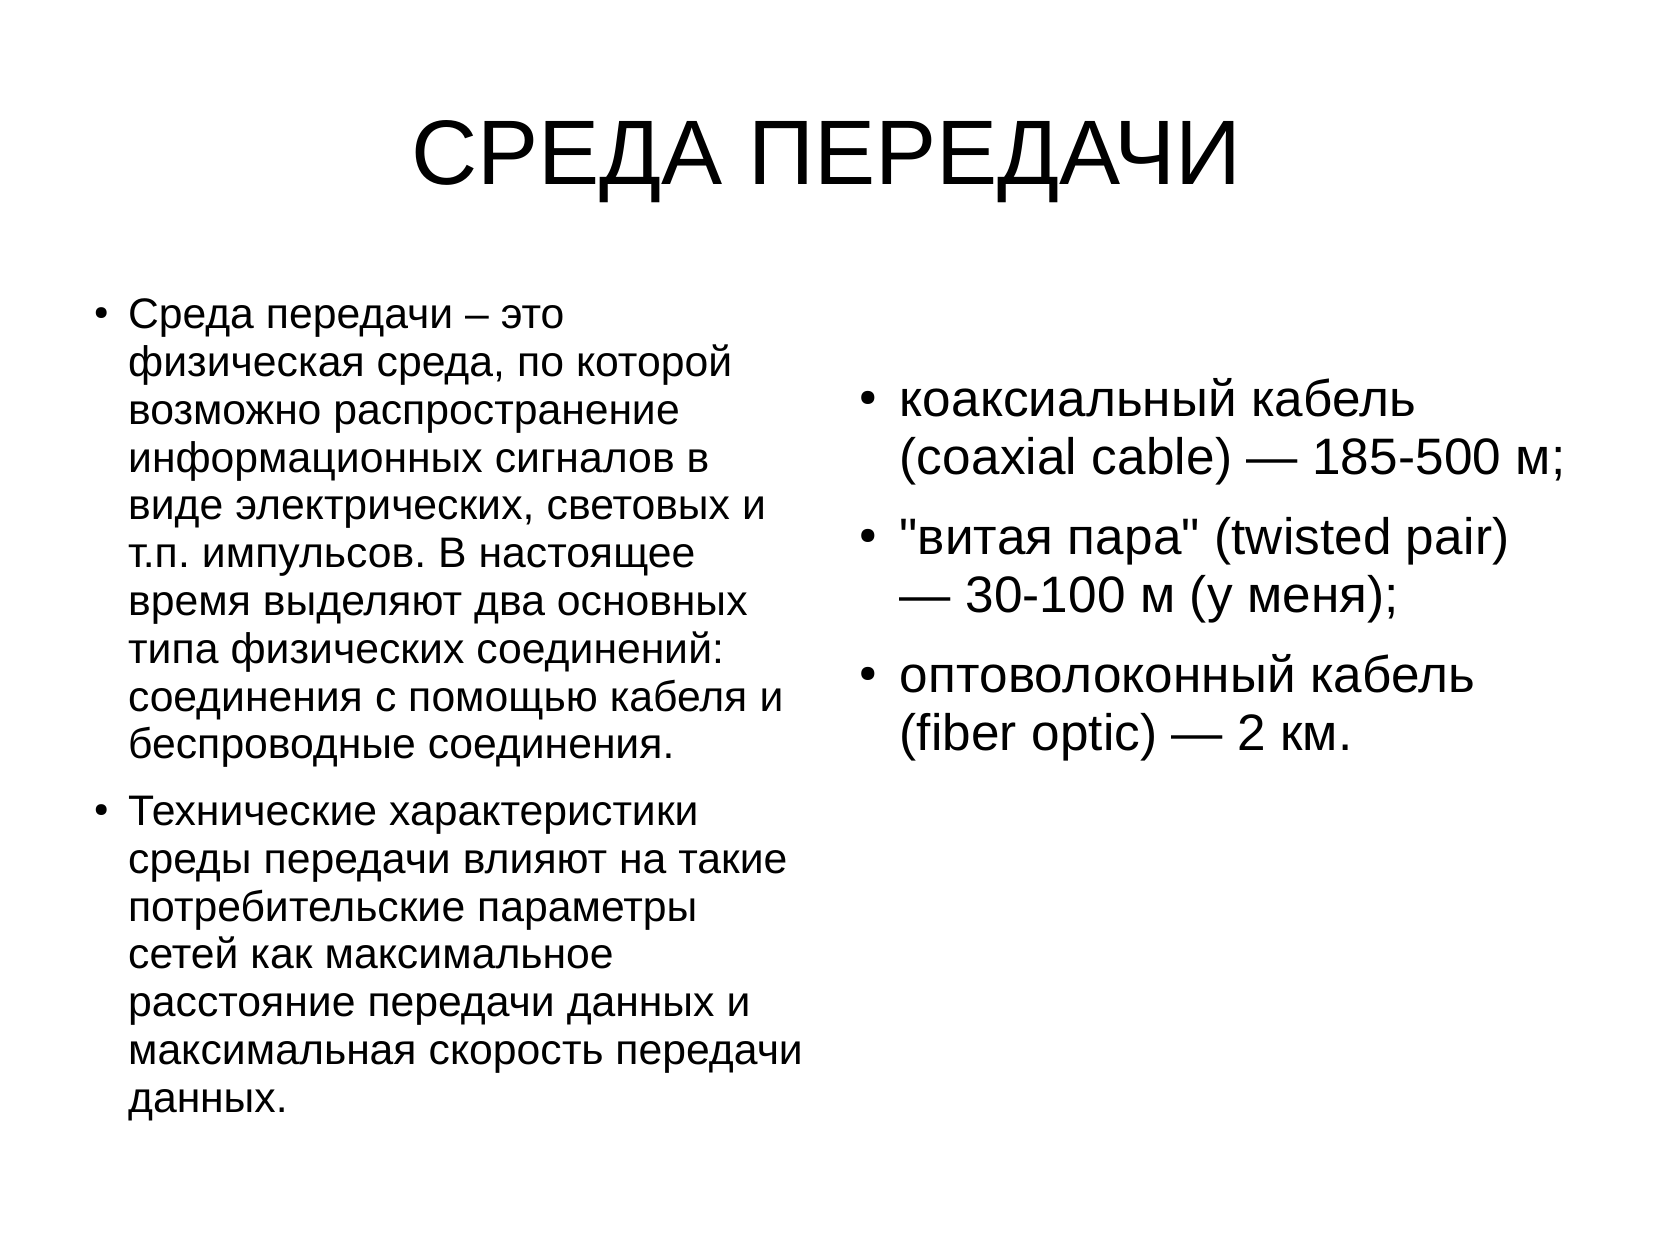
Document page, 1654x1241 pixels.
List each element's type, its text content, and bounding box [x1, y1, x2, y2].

list коаксиальный кабель (coaxial cable) — 185-500 м; "витая пара" (twisted pair) — 30-100 м (у меня); оптоволоконный кабель (fiber optic) — 2 км. [845, 290, 1572, 815]
list Среда передачи – это физическая среда, по которой возможно распространение информационных сигналов в виде электрических, световых и т.п. импульсов. В настоящее время выделяют два основных типа физических соединений: соединения с помощью кабеля и беспроводные соединения. Технические характеристики среды передачи влияют на такие потребительские параметры сетей как максимальное расстояние передачи данных и максимальная скорость передачи данных. [82, 290, 809, 1134]
title СРЕДА ПЕРЕДАЧИ [82, 49, 1571, 257]
